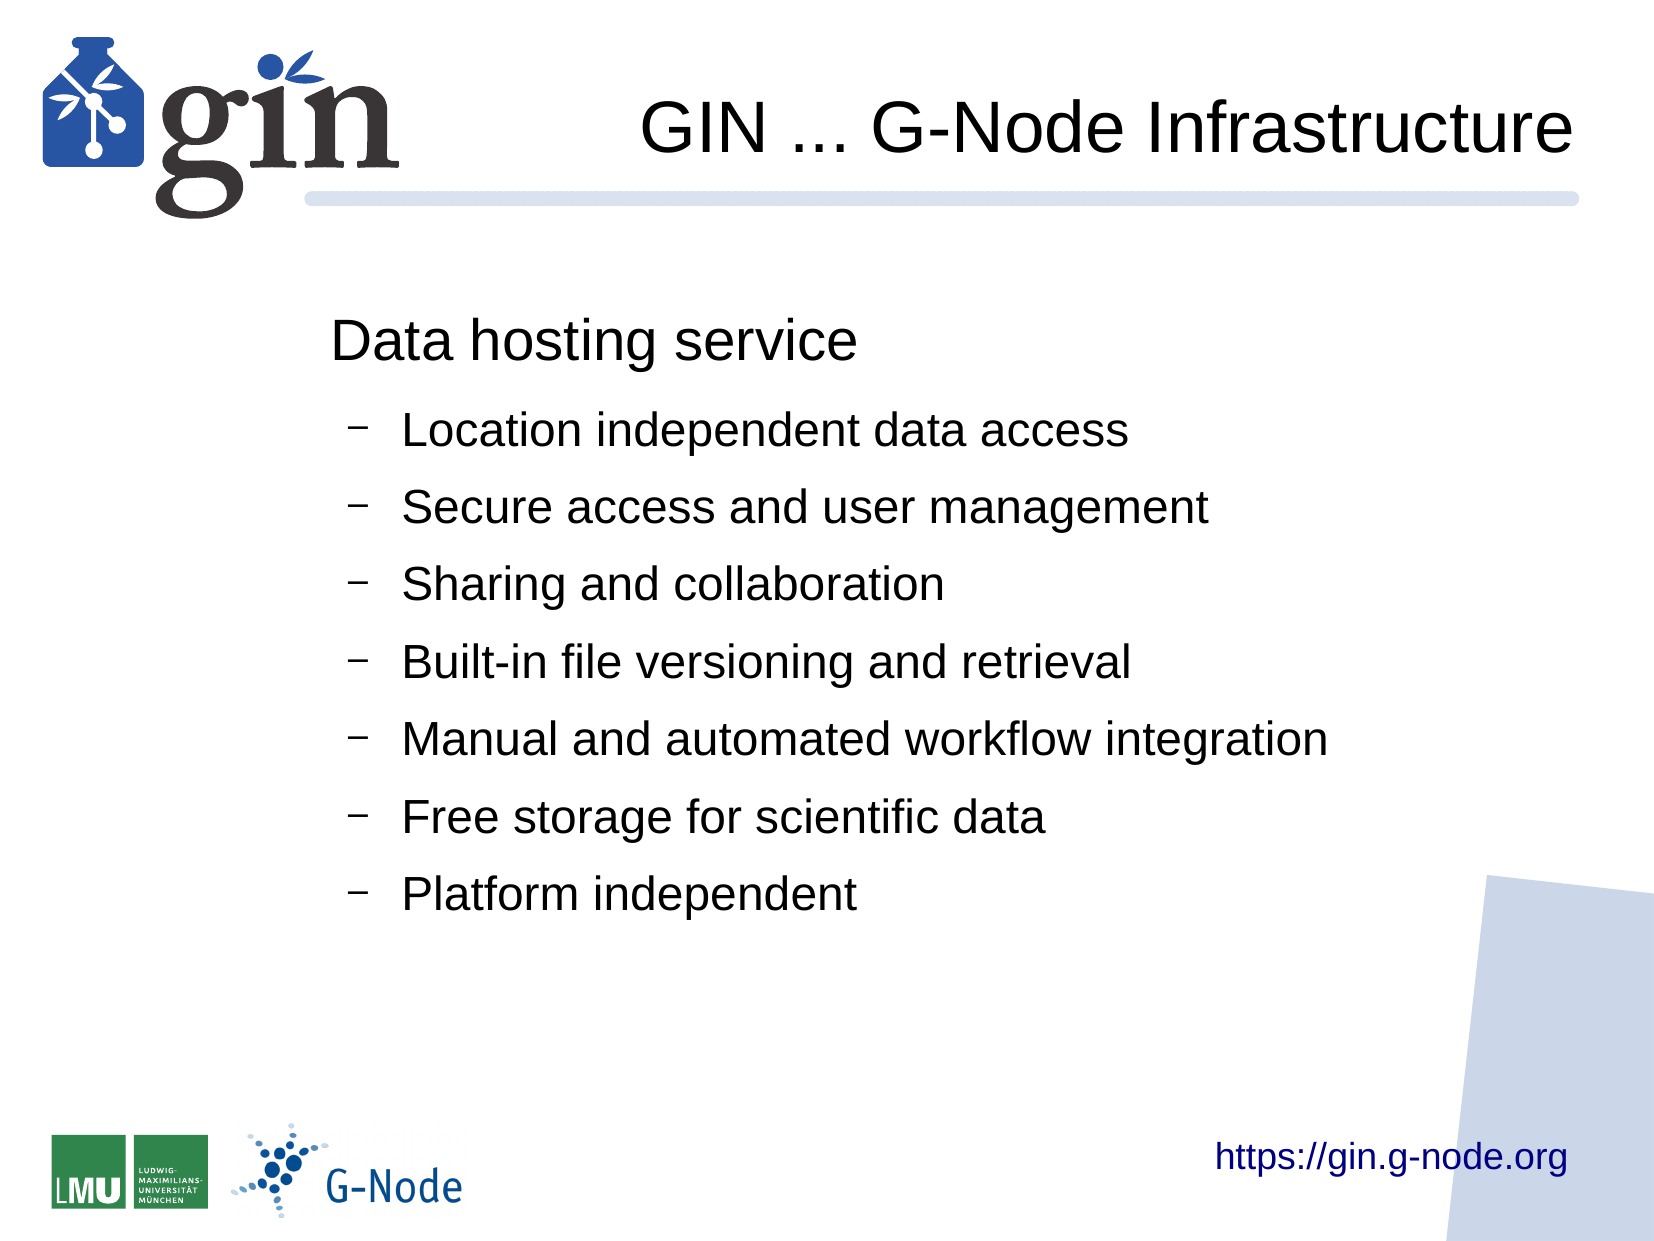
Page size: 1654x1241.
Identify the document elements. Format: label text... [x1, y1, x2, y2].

text_box https://gin.g-node.org [1200, 1128, 1625, 1186]
picture [230, 1123, 467, 1219]
text_box GIN ... G-Node Infrastructure [87, 30, 1576, 226]
picture [33, 30, 409, 224]
list Data hosting service Location independent data access Secure access and user management Sharing and collaboration Built-in file versioning and retrieval Manual and automated workflow integration Free storage for scientific data Platform independent [259, 307, 1460, 661]
